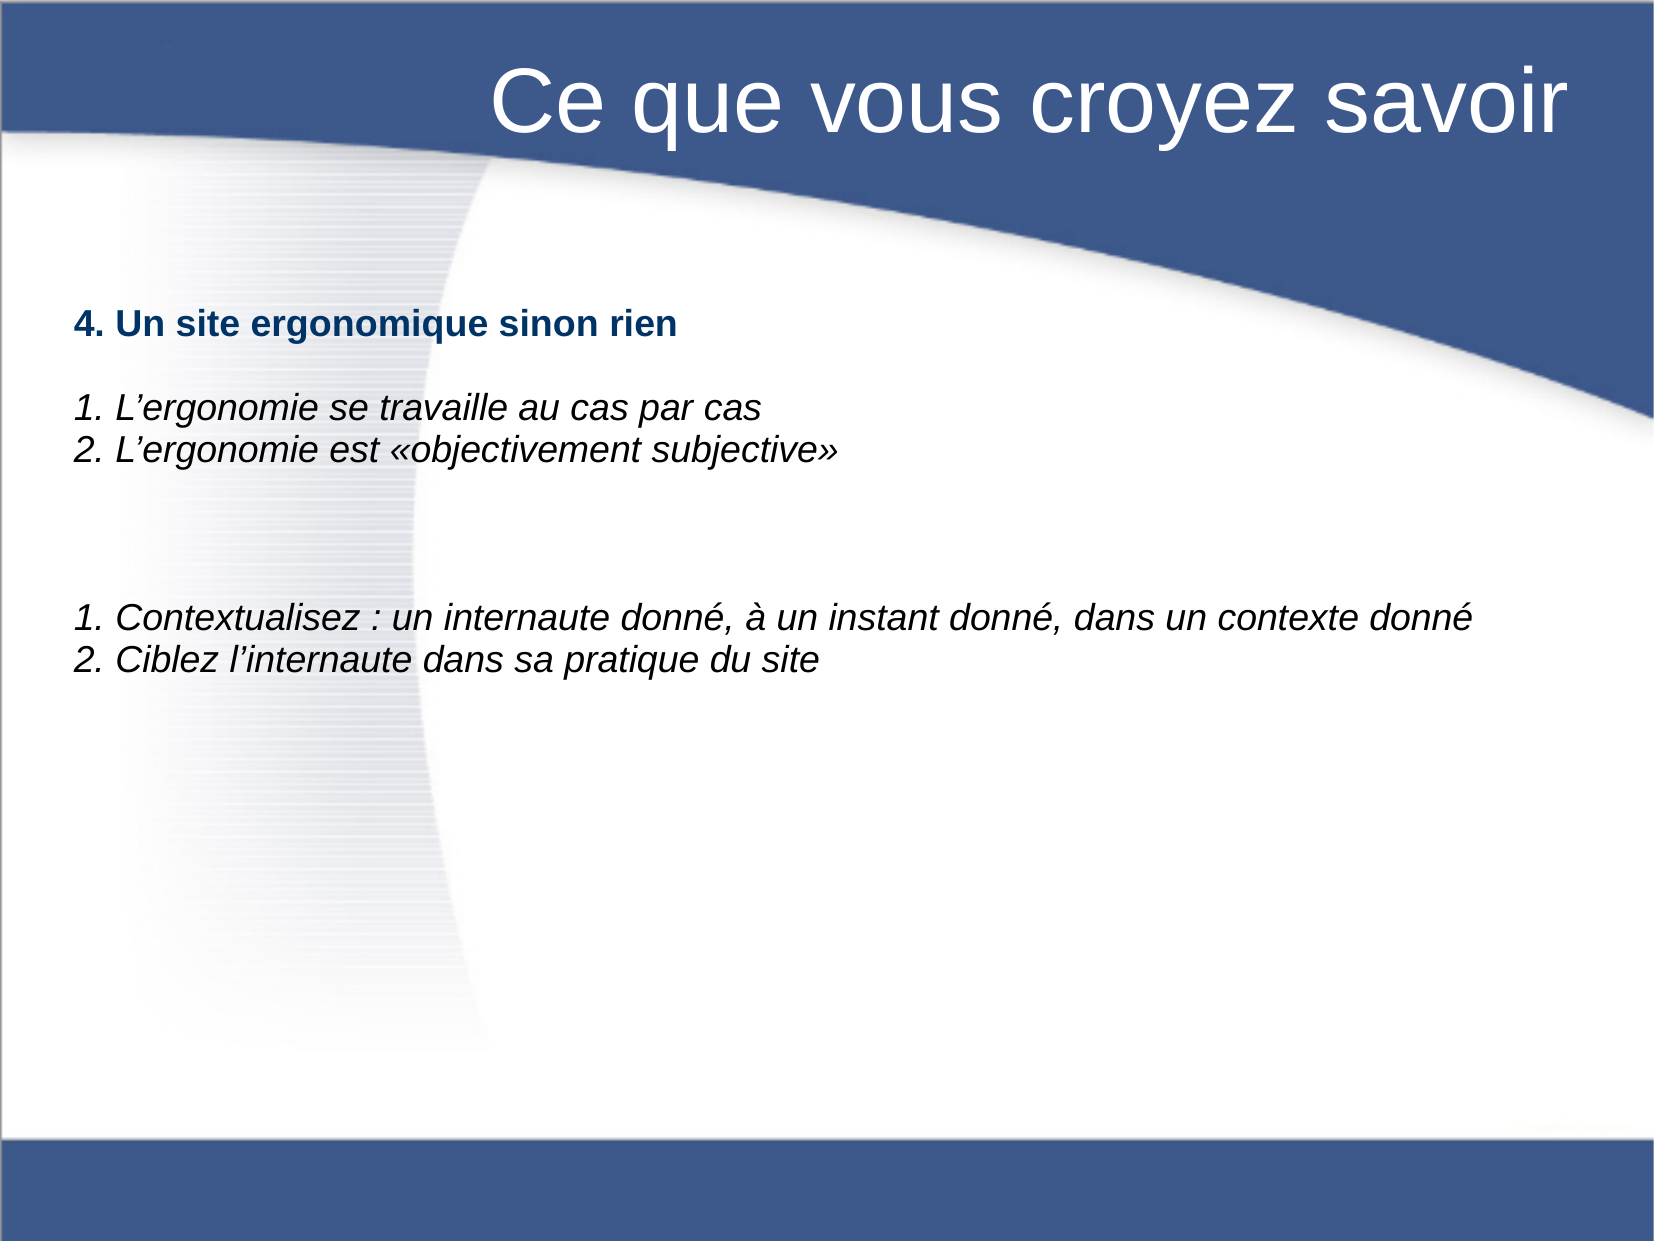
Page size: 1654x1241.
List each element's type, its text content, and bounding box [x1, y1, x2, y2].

picture [0, 0, 1654, 1241]
title Ce que vous croyez savoir [82, 49, 1571, 257]
text_box 4. Un site ergonomique sinon rien 1. L’ergonomie se travaille au cas par cas 2. L’ergonomie est «objectivement subjective» 1. Contextualisez : un internaute donné, à un instant donné, dans un contexte donné 2. Ciblez l’internaute dans sa pratique du site [59, 295, 1512, 688]
